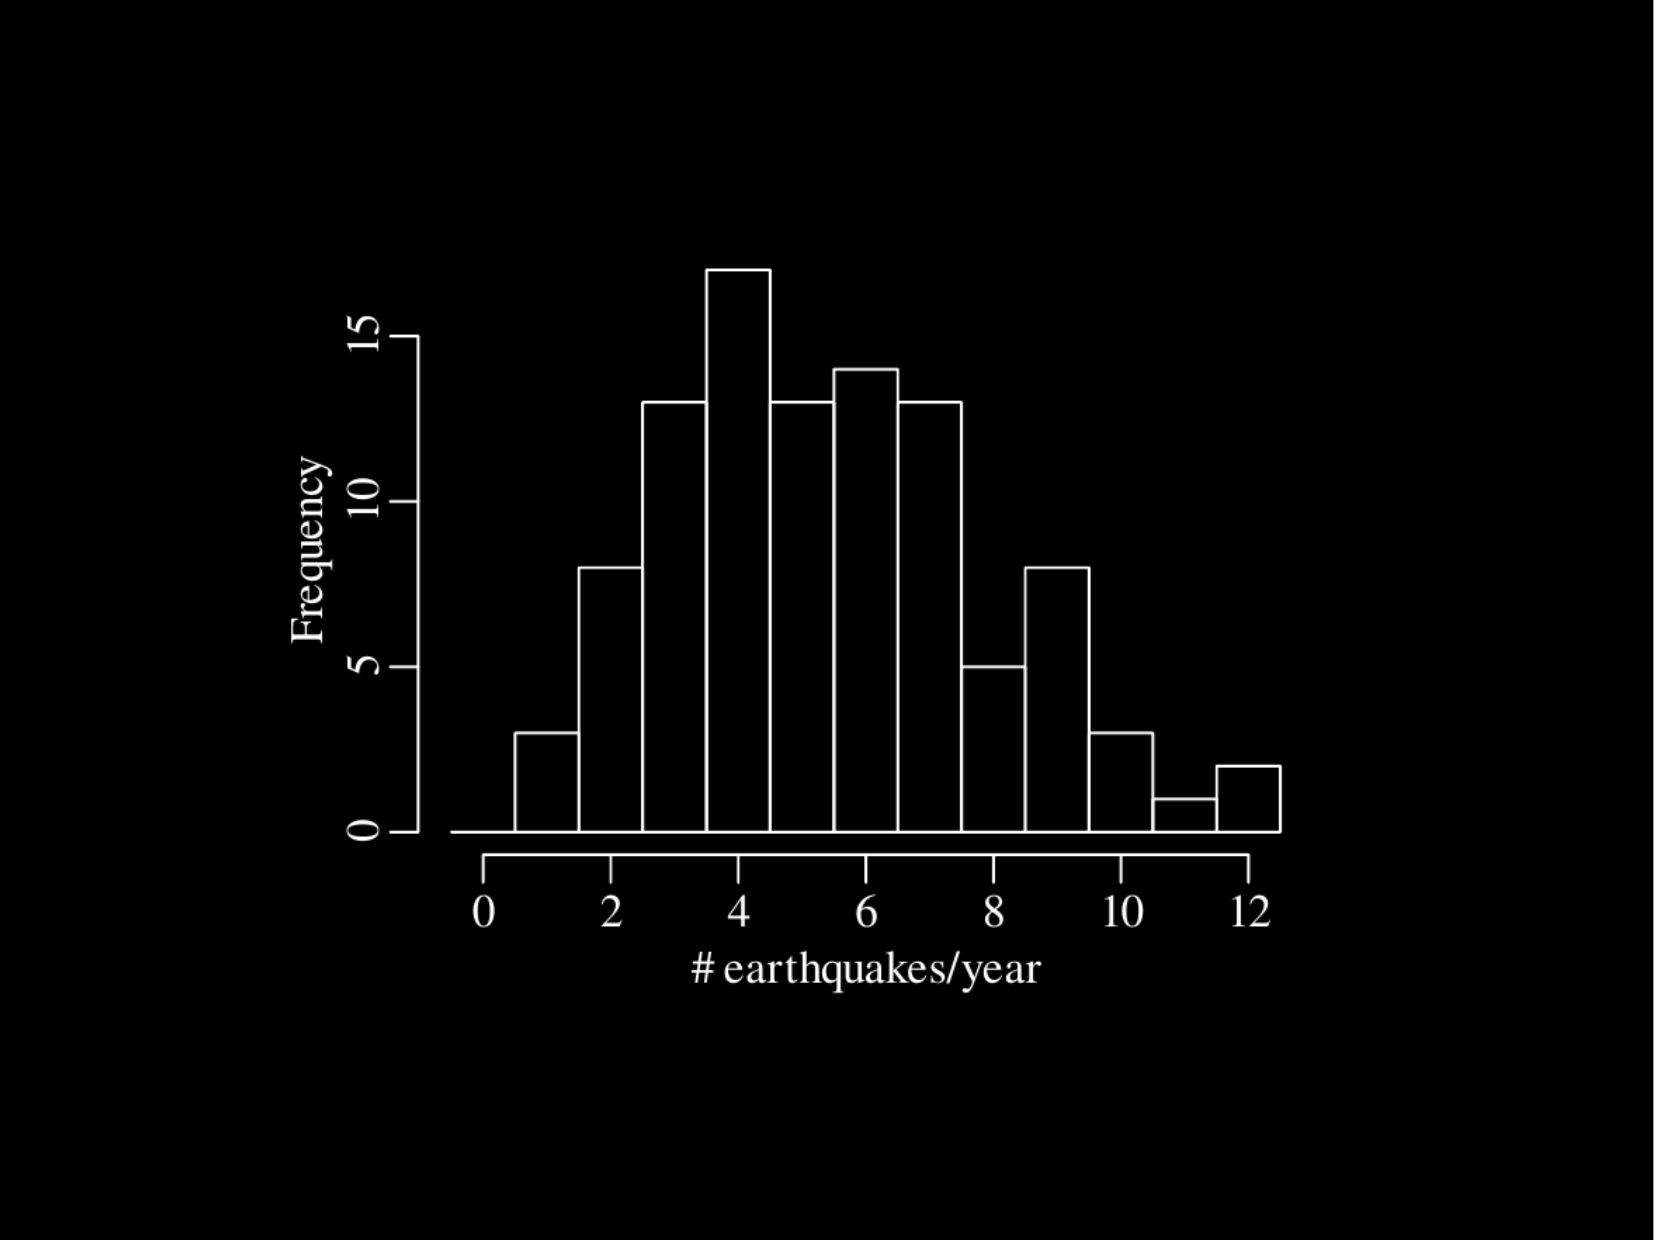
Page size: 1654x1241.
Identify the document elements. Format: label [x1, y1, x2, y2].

picture [283, 235, 1324, 1004]
